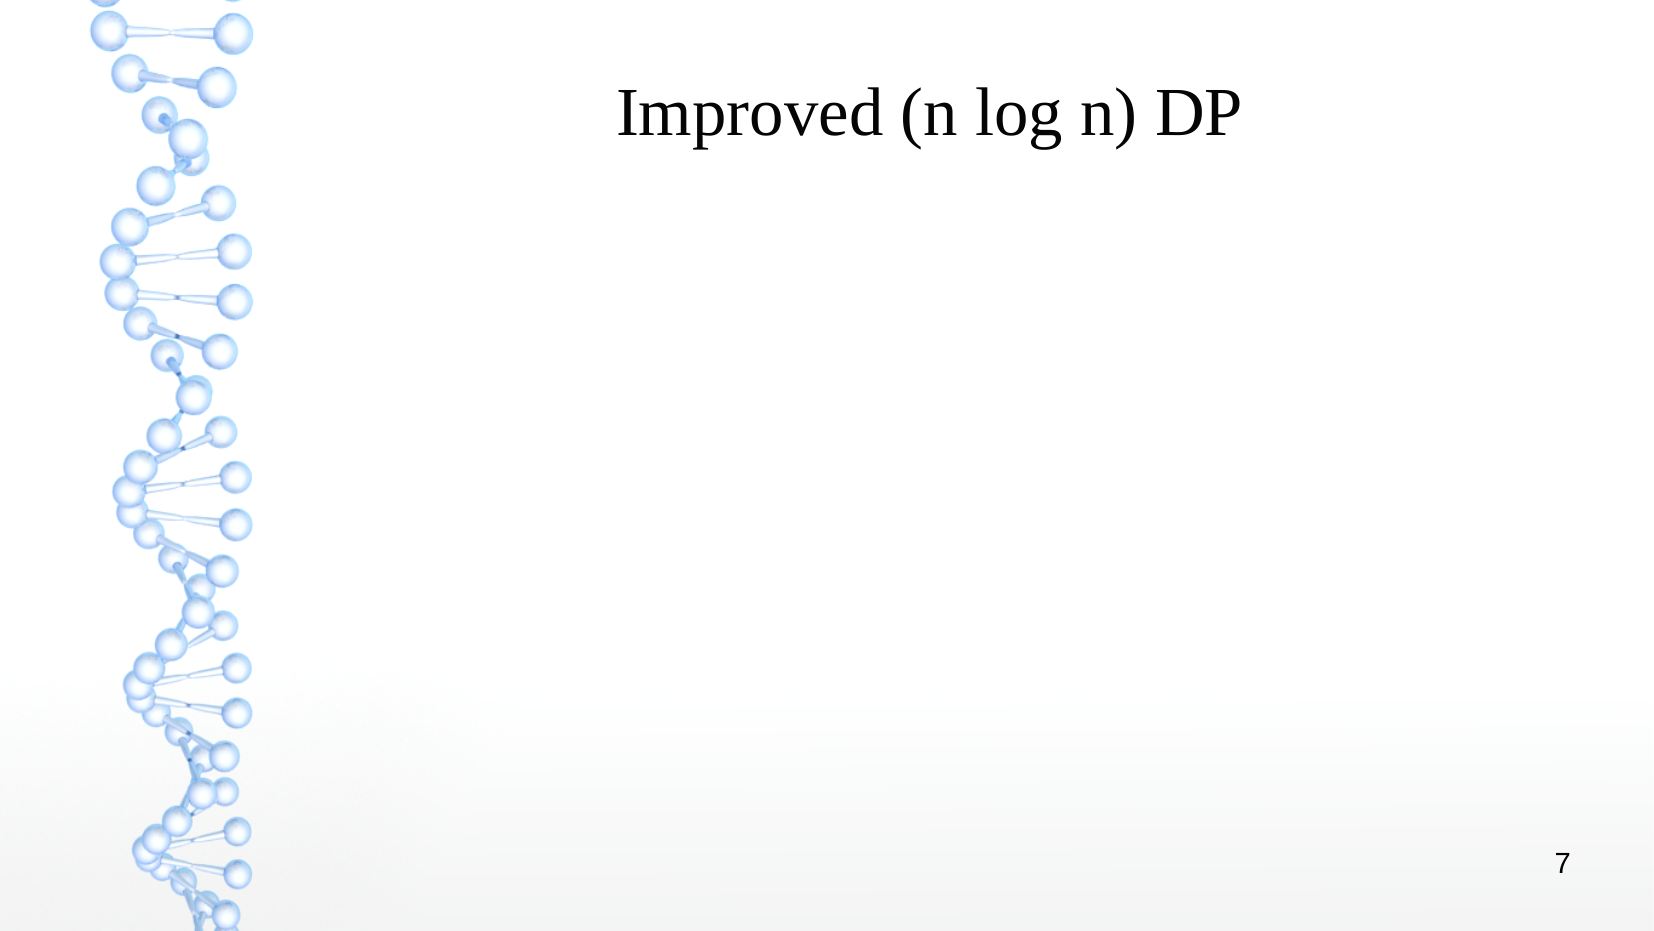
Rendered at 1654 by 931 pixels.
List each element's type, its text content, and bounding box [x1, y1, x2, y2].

picture [0, 0, 1654, 931]
title Improved (n log n) DP [265, 35, 1595, 189]
